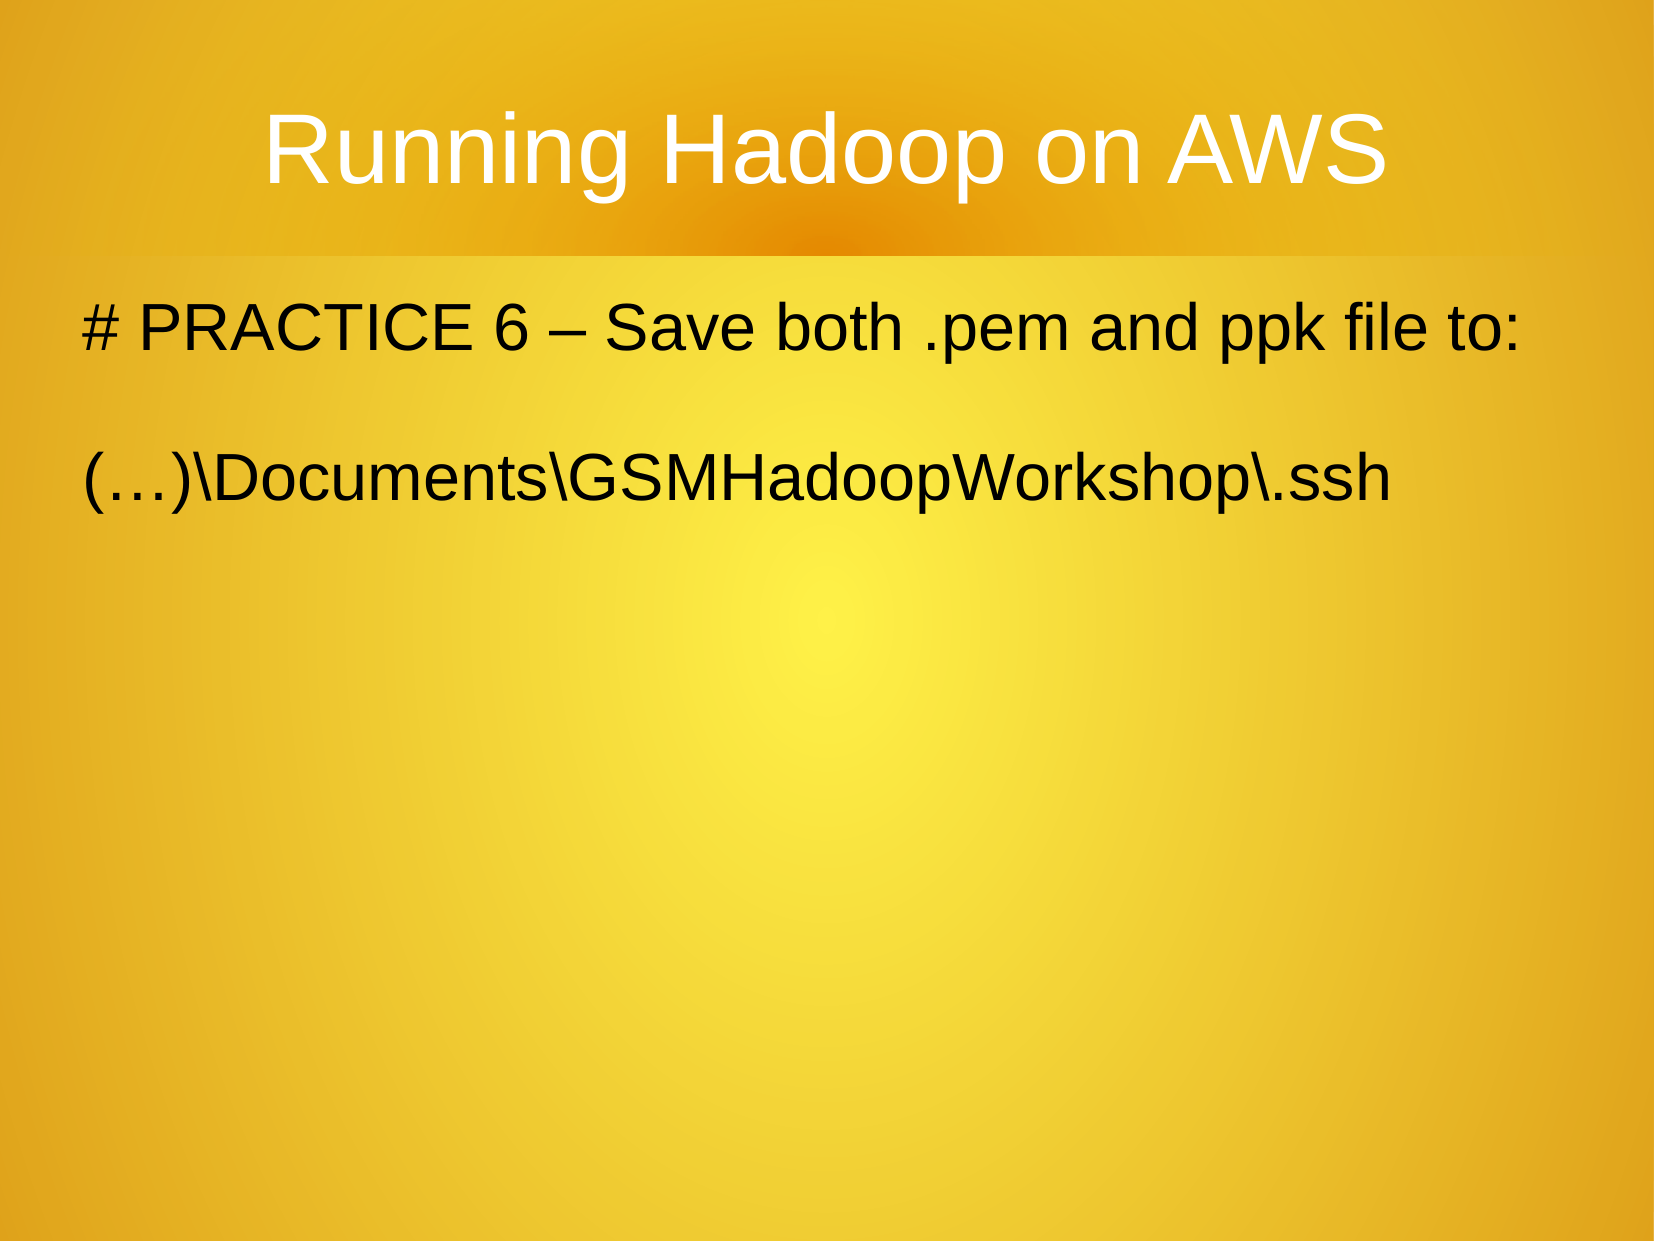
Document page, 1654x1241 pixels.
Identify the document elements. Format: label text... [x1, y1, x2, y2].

title Running Hadoop on AWS [82, 47, 1571, 252]
subtitle # PRACTICE 6 – Save both .pem and ppk file to: (…)\Documents\GSMHadoopWorkshop\.ssh [82, 290, 1571, 1010]
